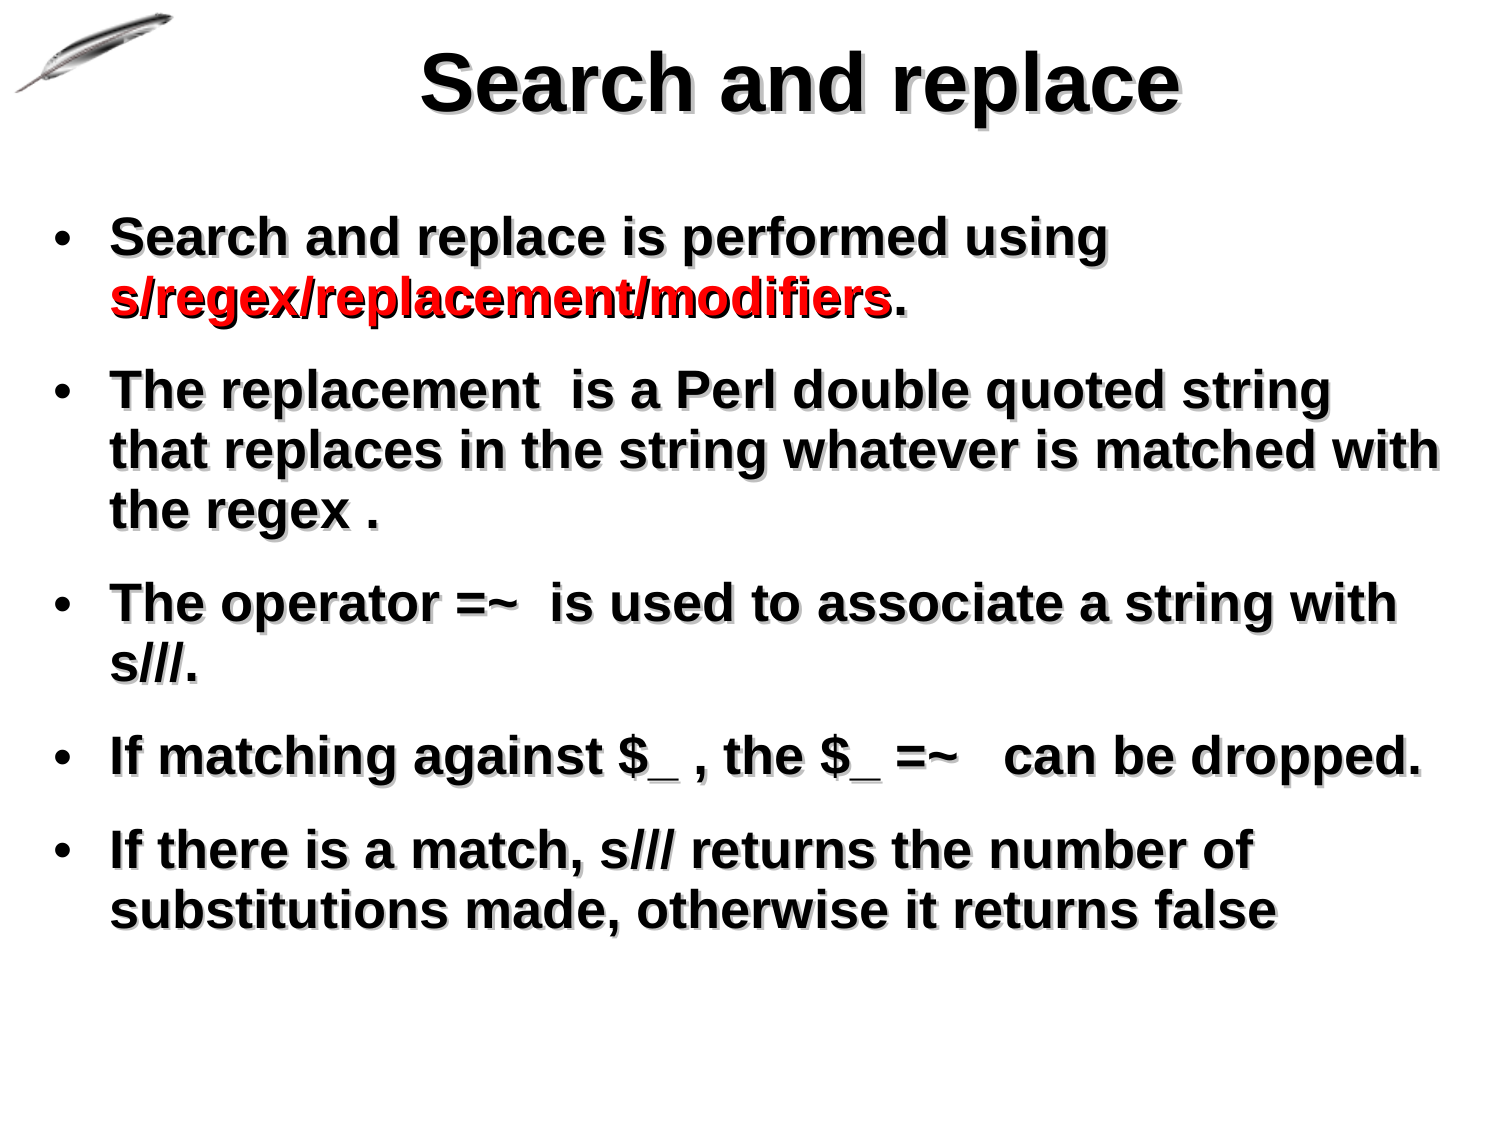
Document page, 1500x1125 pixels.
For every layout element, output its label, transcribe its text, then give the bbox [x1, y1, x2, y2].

list Search and replace is performed using s/regex/replacement/modifiers. The replacement is a Perl double quoted string that replaces in the string whatever is matched with the regex . The operator =~ is used to associate a string with s///. If matching against $_ , the $_ =~ can be dropped. If there is a match, s/// returns the number of substitutions made, otherwise it returns false [53, 207, 1447, 1084]
picture [11, 11, 179, 95]
title Search and replace [419, 0, 1459, 176]
